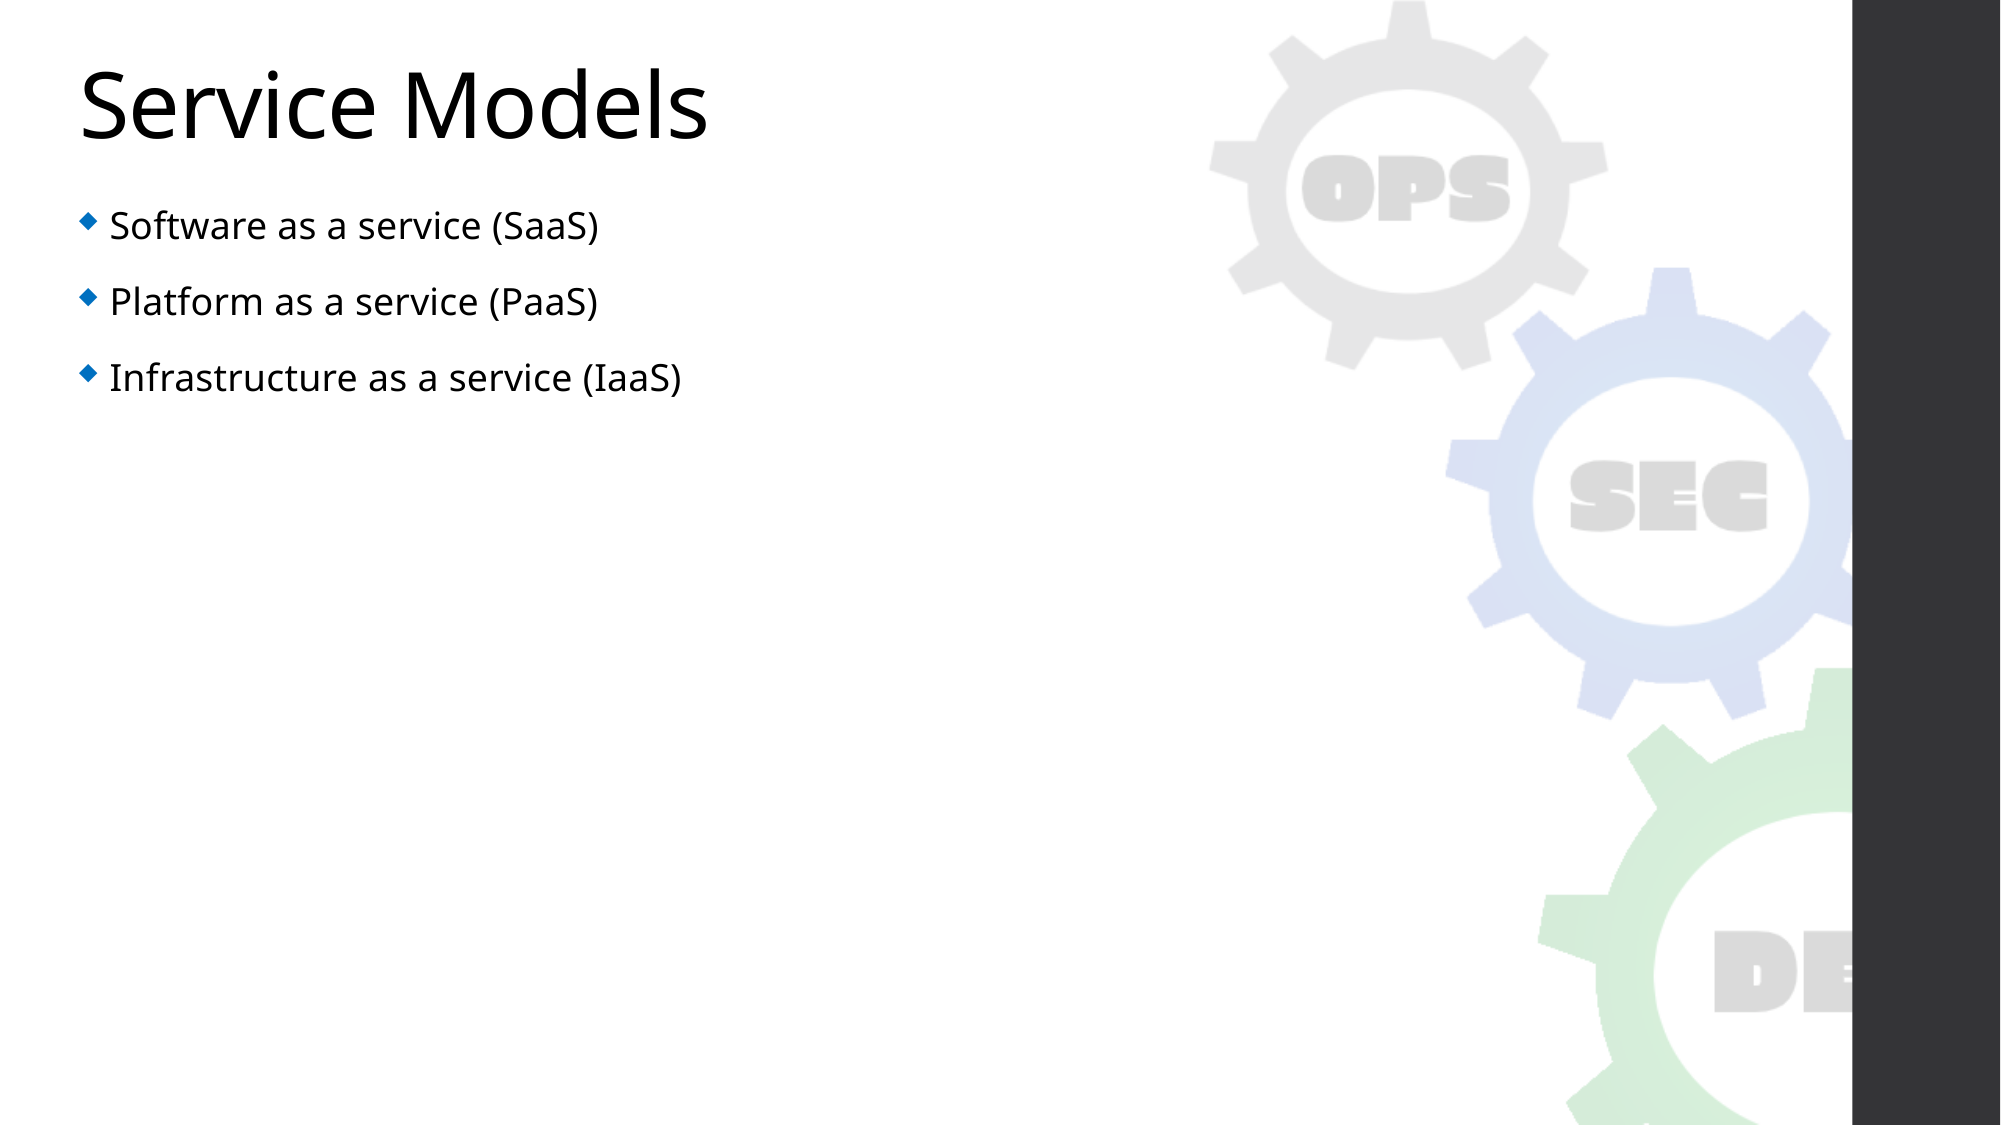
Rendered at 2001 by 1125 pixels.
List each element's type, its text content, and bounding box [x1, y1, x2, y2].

list Software as a service (SaaS) Platform as a service (PaaS)​ Infrastructure as a service (IaaS)​ [64, 198, 1797, 1073]
title Service Models [64, 33, 1797, 166]
